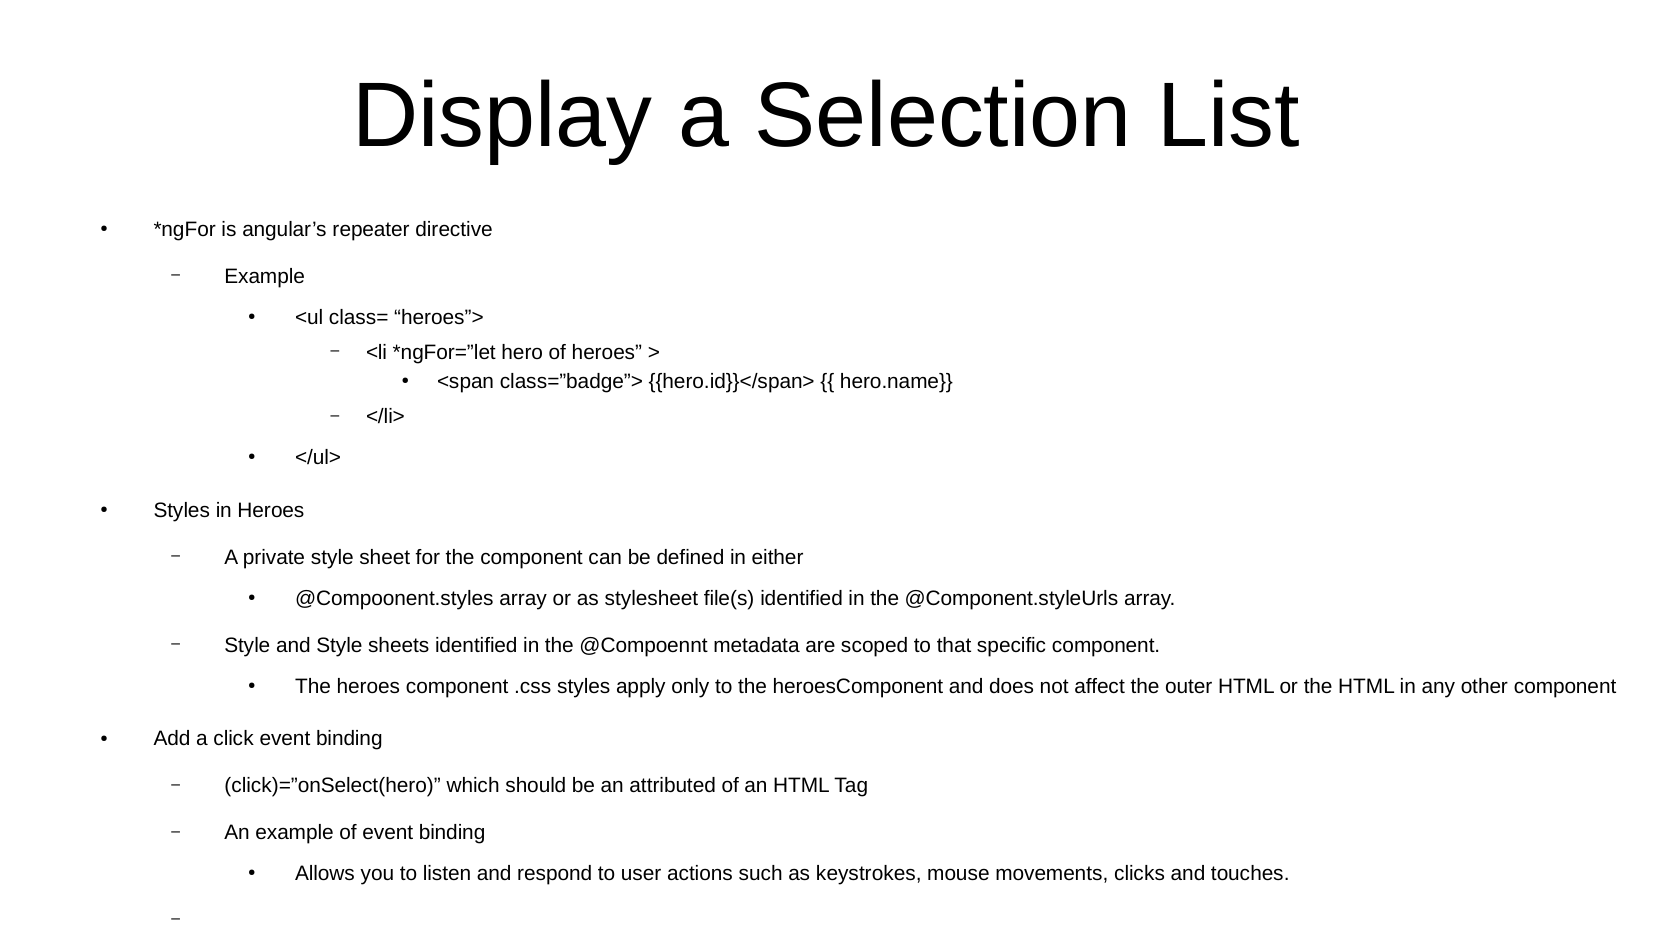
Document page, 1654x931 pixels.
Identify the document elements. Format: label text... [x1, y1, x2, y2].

title Display a Selection List [82, 37, 1571, 193]
list *ngFor is angular’s repeater directive Example <ul class= “heroes”> <li *ngFor=”let hero of heroes” > <span class=”badge”> {{hero.id}}</span> {{ hero.name}} </li> </ul> Styles in Heroes A private style sheet for the component can be defined in either @Compoonent.styles array or as stylesheet file(s) identified in the @Component.styleUrls array. Style and Style sheets identified in the @Compoennt metadata are scoped to that specific component. The heroes component .css styles apply only to the heroesComponent and does not affect the outer HTML or the HTML in any other component Add a click event binding (click)=”onSelect(hero)” which should be an attributed of an HTML Tag An example of event binding Allows you to listen and respond to user actions such as keystrokes, mouse movements, clicks and touches. [82, 217, 1636, 916]
